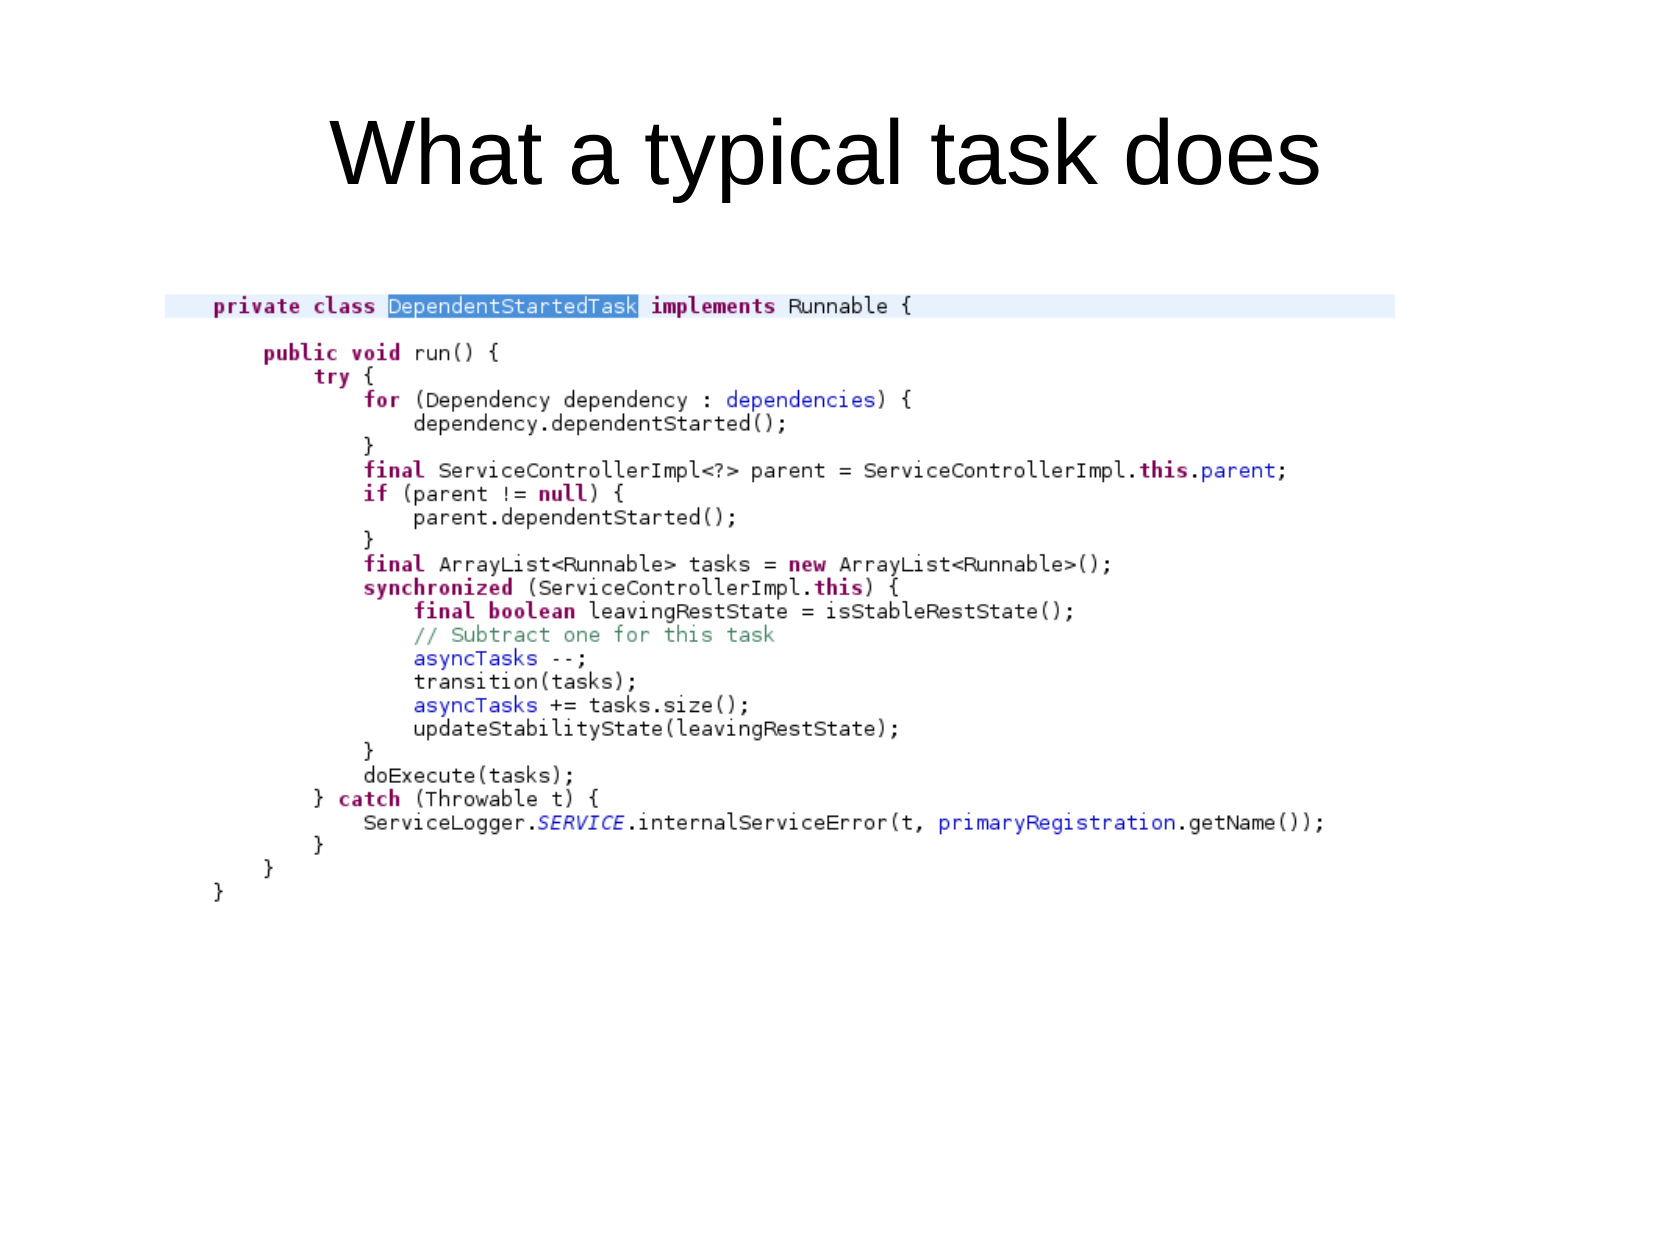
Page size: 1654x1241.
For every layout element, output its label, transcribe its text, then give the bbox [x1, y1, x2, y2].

title What a typical task does [82, 49, 1571, 257]
picture [165, 290, 1395, 931]
